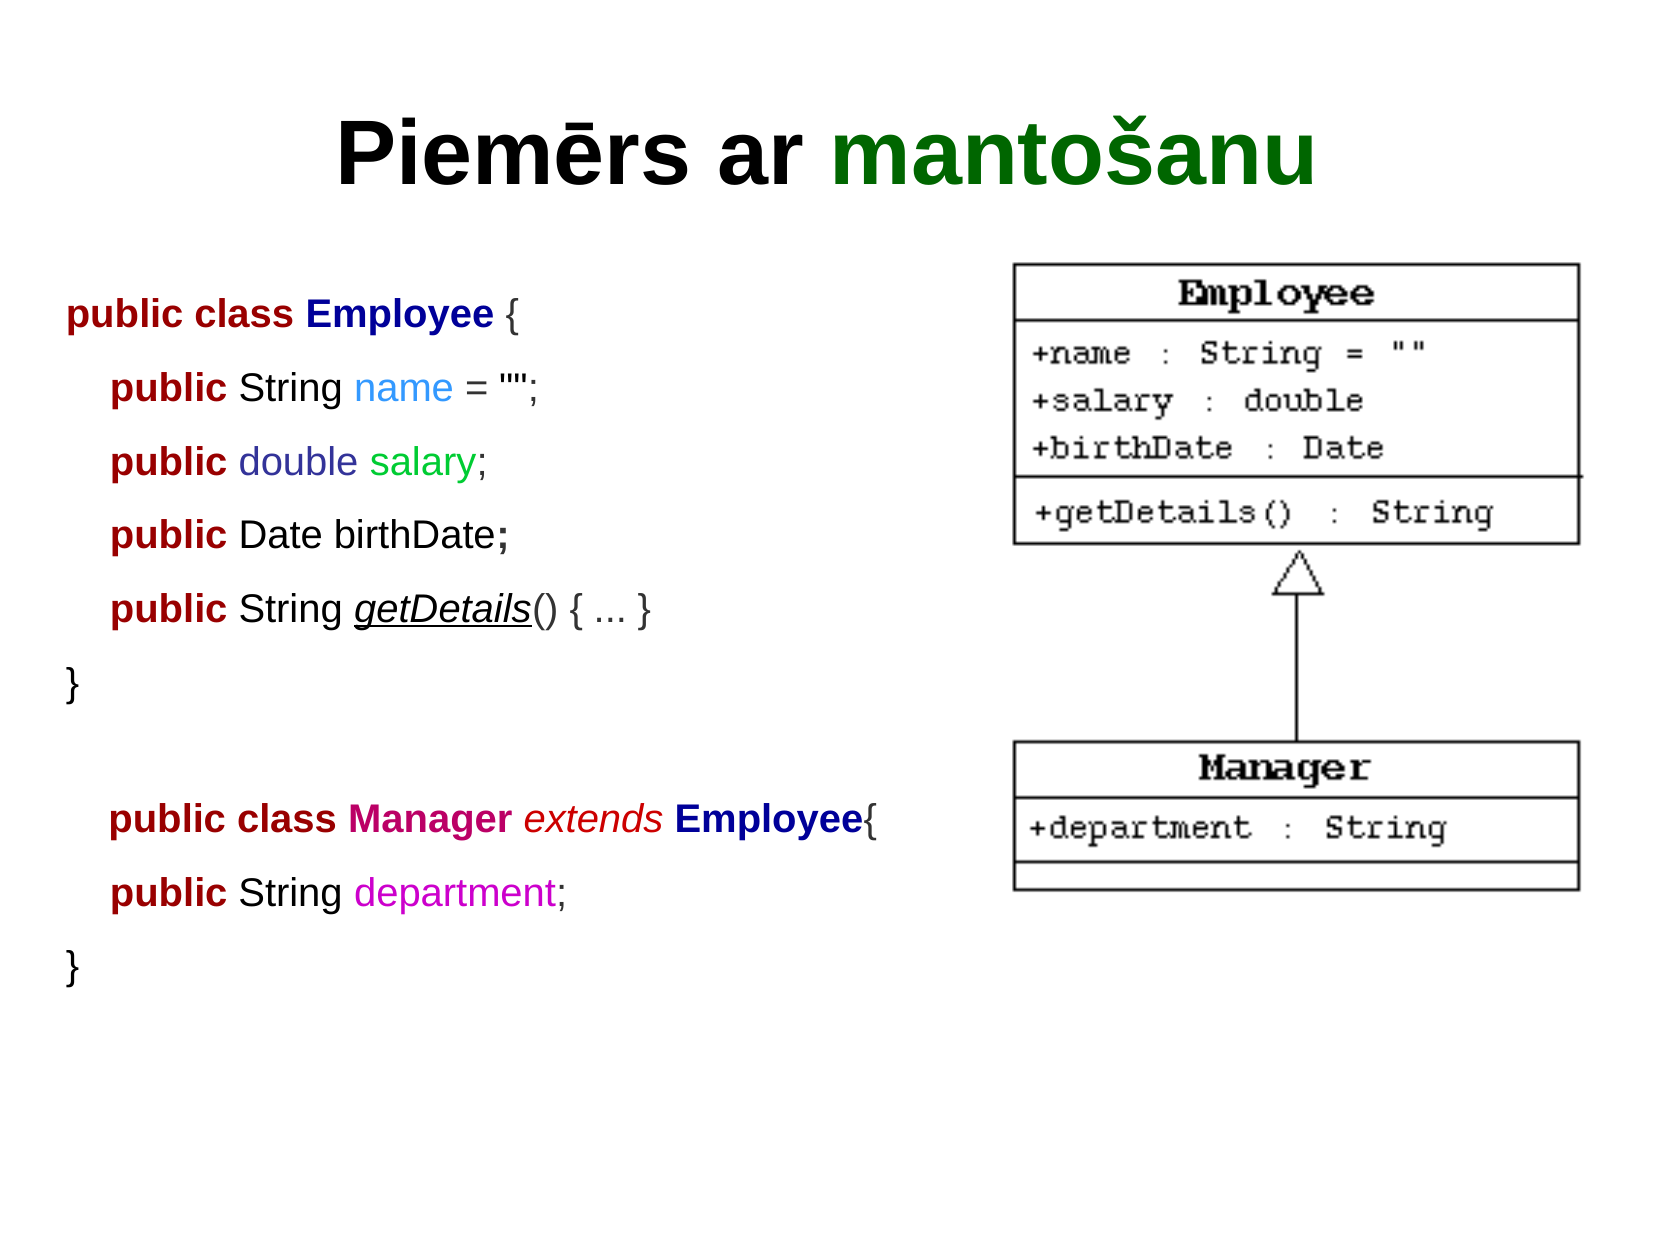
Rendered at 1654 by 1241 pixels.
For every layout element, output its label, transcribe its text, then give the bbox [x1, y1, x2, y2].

list public class Employee { public String name = ""; public double salary; public Date birthDate; public String getDetails() { ... } } public class Manager extends Employee{ public String department; } [65, 280, 1521, 1000]
title Piemērs ar mantošanu [82, 49, 1571, 257]
picture [979, 236, 1619, 934]
